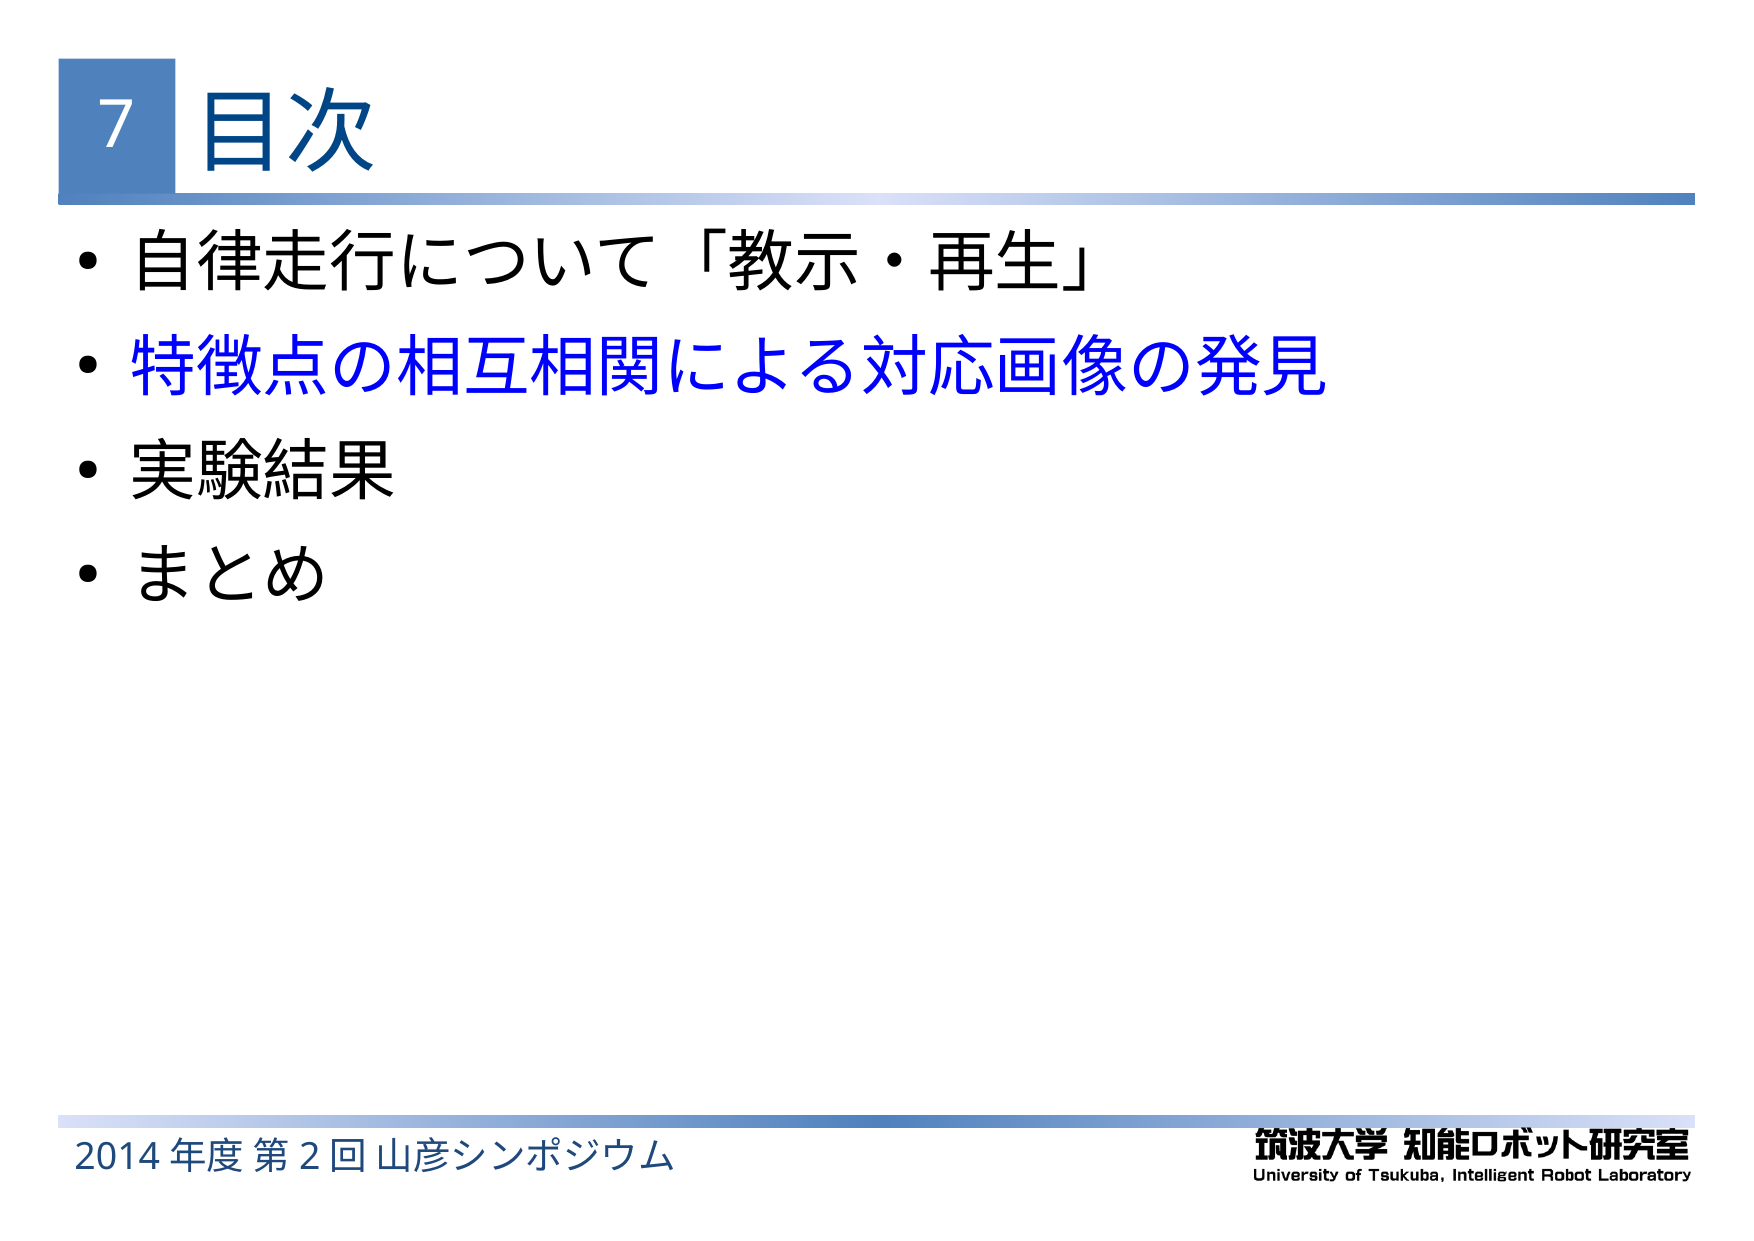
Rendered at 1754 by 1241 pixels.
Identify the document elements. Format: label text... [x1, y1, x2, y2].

list 自律走行について「教示・再生」 特徴点の相互相関による対応画像の発見 実験結果 まとめ [58, 223, 1696, 1116]
picture [1252, 1127, 1691, 1182]
title 目次 [193, 61, 1651, 205]
